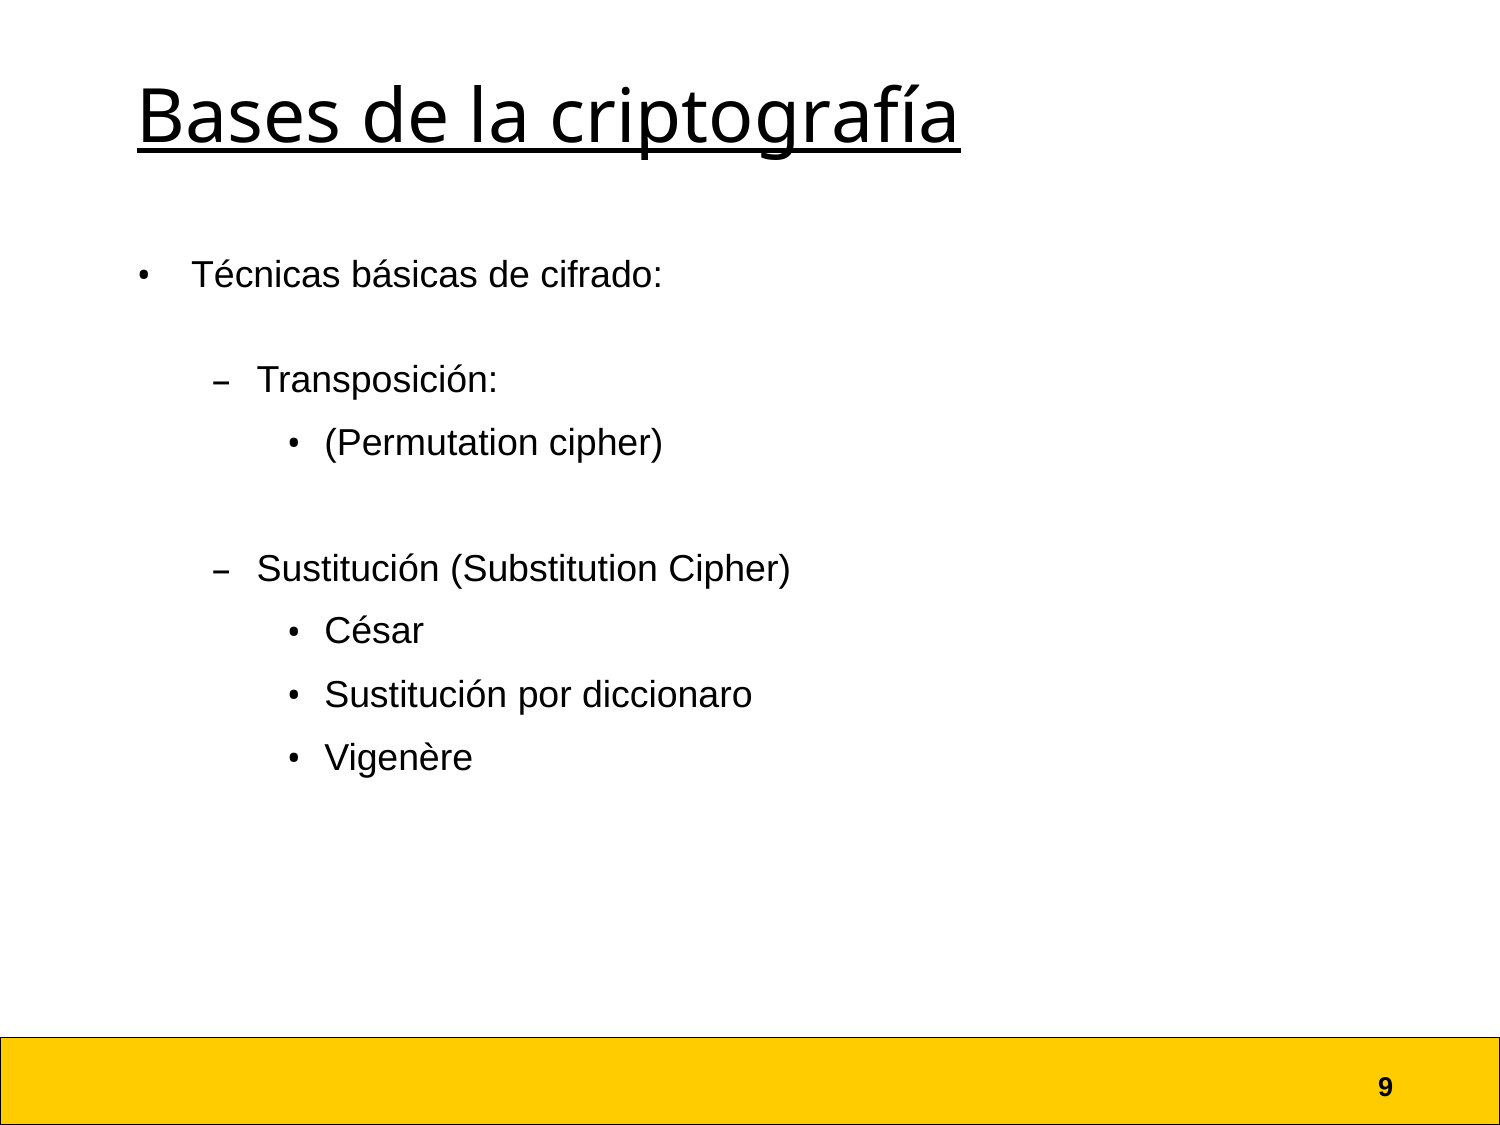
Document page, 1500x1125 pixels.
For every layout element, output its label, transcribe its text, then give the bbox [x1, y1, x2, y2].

title Bases de la criptografía [121, 24, 1500, 172]
text_box Técnicas básicas de cifrado: Transposición: (Permutation cipher) Sustitución (Substitution Cipher) César Sustitución por diccionaro Vigenère [122, 225, 1500, 988]
